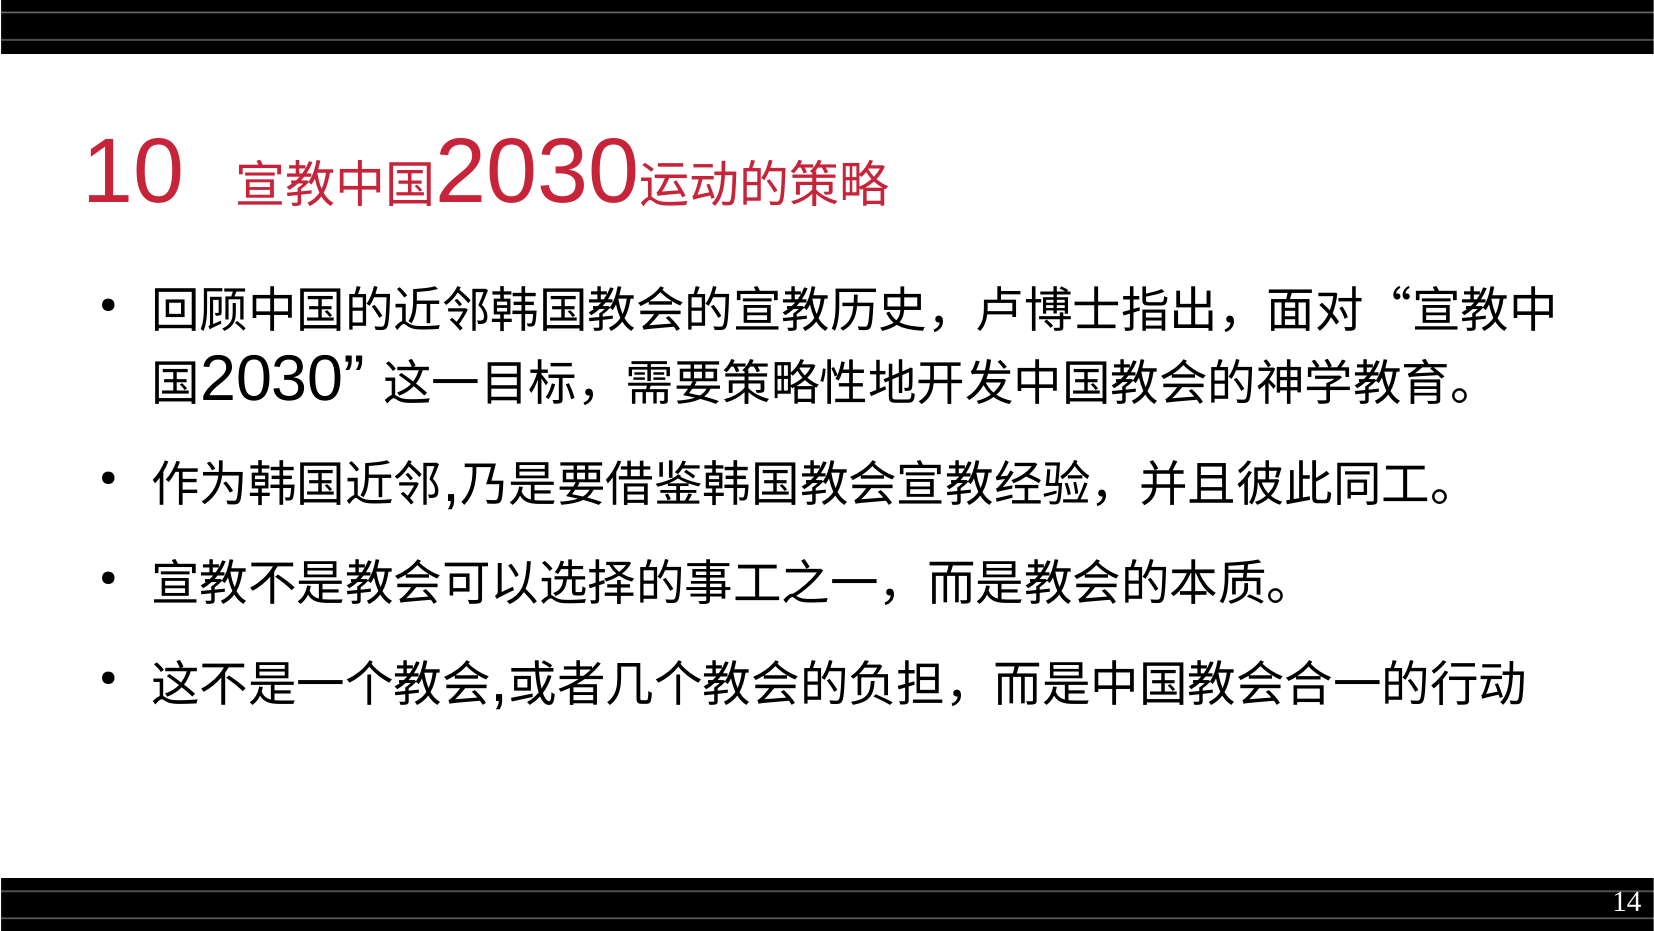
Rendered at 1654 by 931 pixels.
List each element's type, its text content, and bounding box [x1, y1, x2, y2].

list 回顾中国的近邻韩国教会的宣教历史，卢博士指出，面对“宣教中国2030” 这一目标，需要策略性地开发中国教会的神学教育。 作为韩国近邻,乃是要借鉴韩国教会宣教经验，并且彼此同工。 宣教不是教会可以选择的事工之一，而是教会的本质。 这不是一个教会,或者几个教会的负担，而是中国教会合一的行动 [82, 271, 1571, 851]
picture [1, 0, 1654, 54]
title 10 宣教中国2030运动的策略 [82, 92, 1571, 249]
picture [1, 878, 1654, 931]
